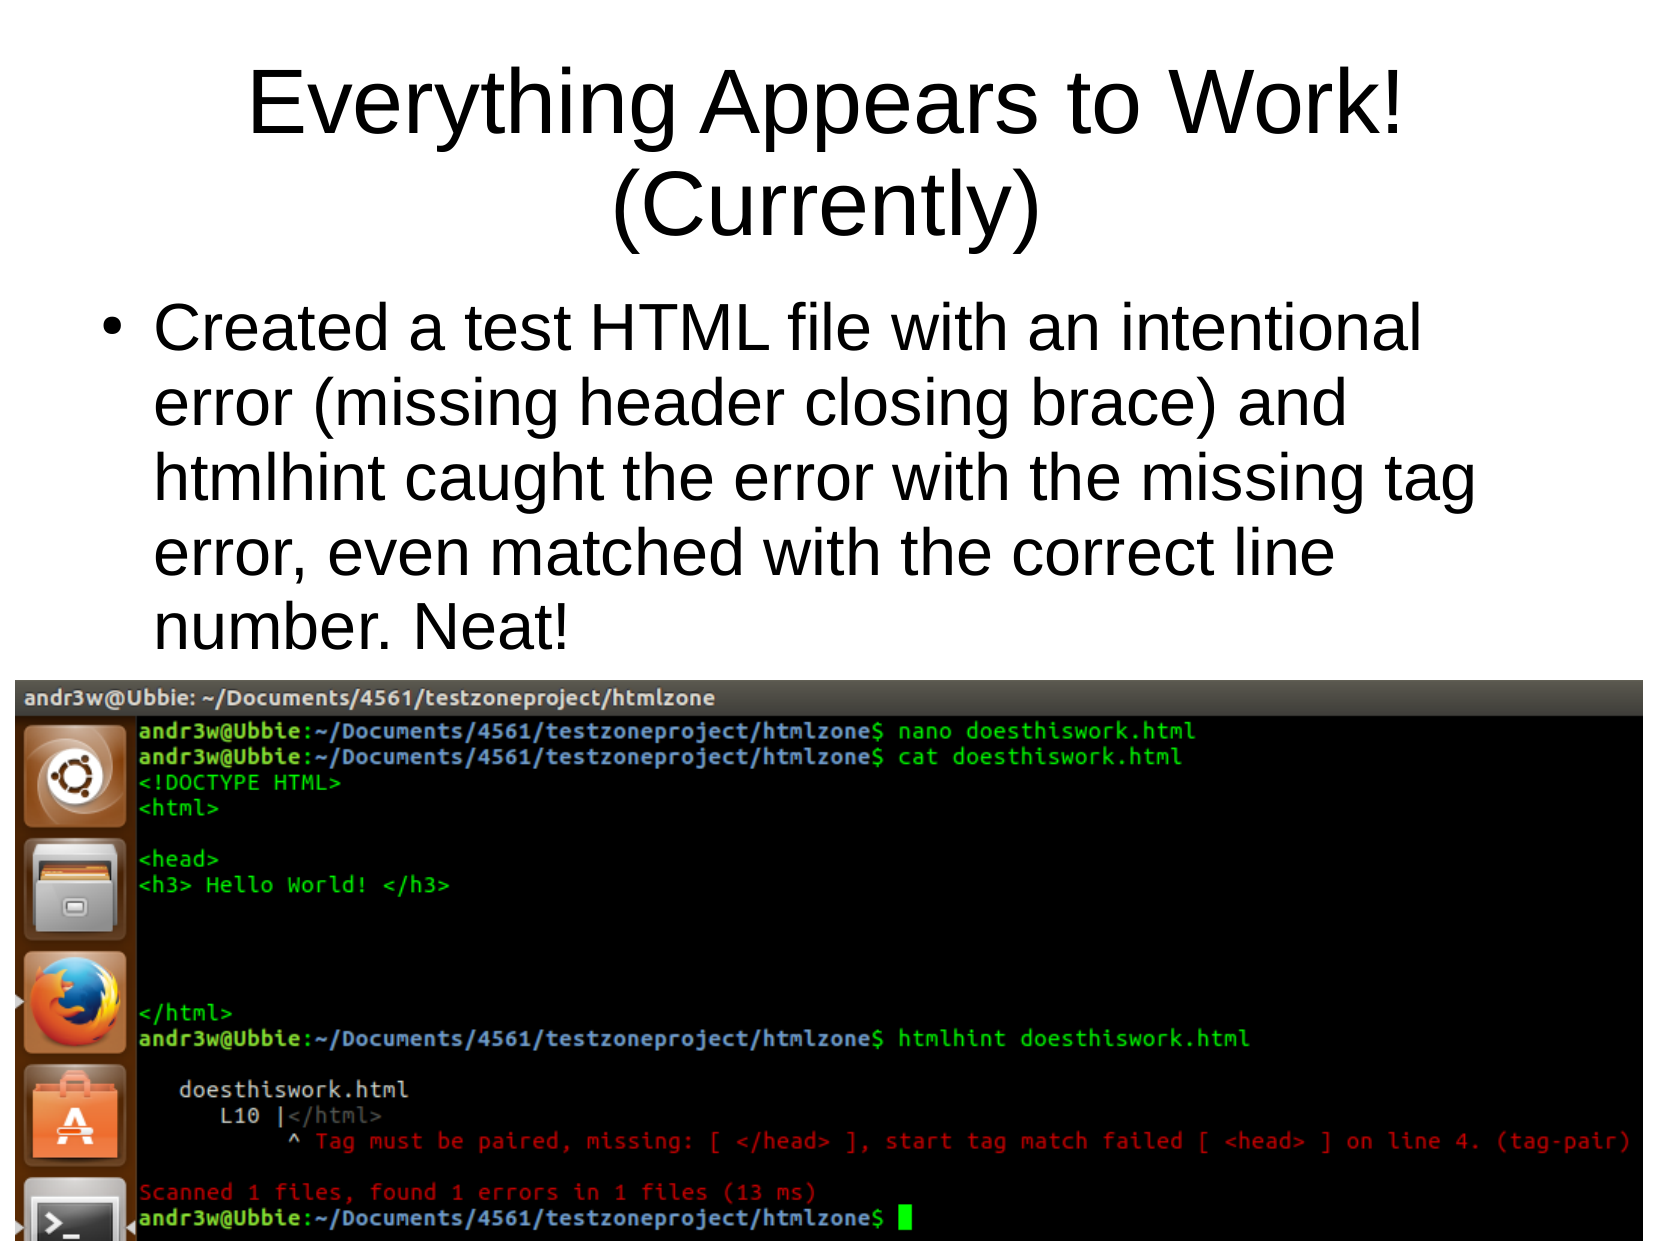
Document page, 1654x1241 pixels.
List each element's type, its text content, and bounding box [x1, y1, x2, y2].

list Created a test HTML file with an intentional error (missing header closing brace) and htmlhint caught the error with the missing tag error, even matched with the correct line number. Neat! [82, 290, 1571, 680]
title Everything Appears to Work! (Currently) [82, 49, 1571, 257]
picture [15, 680, 1643, 1241]
